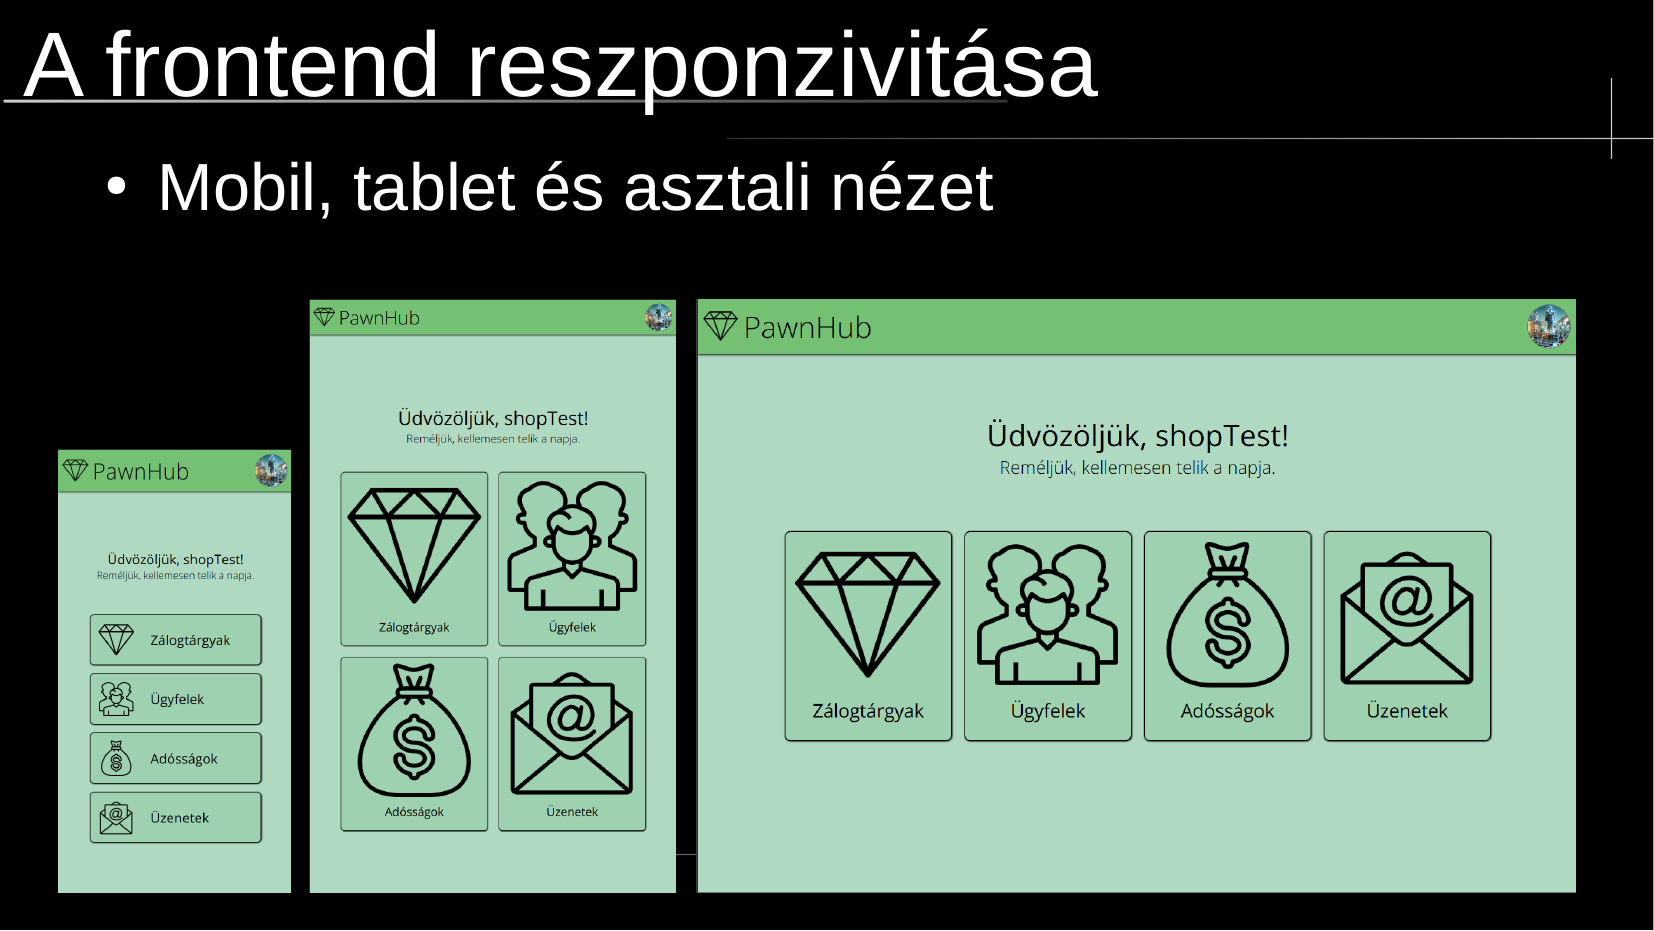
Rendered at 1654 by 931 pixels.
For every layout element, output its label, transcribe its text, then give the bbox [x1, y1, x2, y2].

list Mobil, tablet és asztali nézet [86, 150, 1576, 765]
picture [58, 449, 291, 893]
picture [696, 299, 1576, 893]
picture [309, 299, 676, 893]
title A frontend reszponzivitása [23, 11, 1589, 119]
